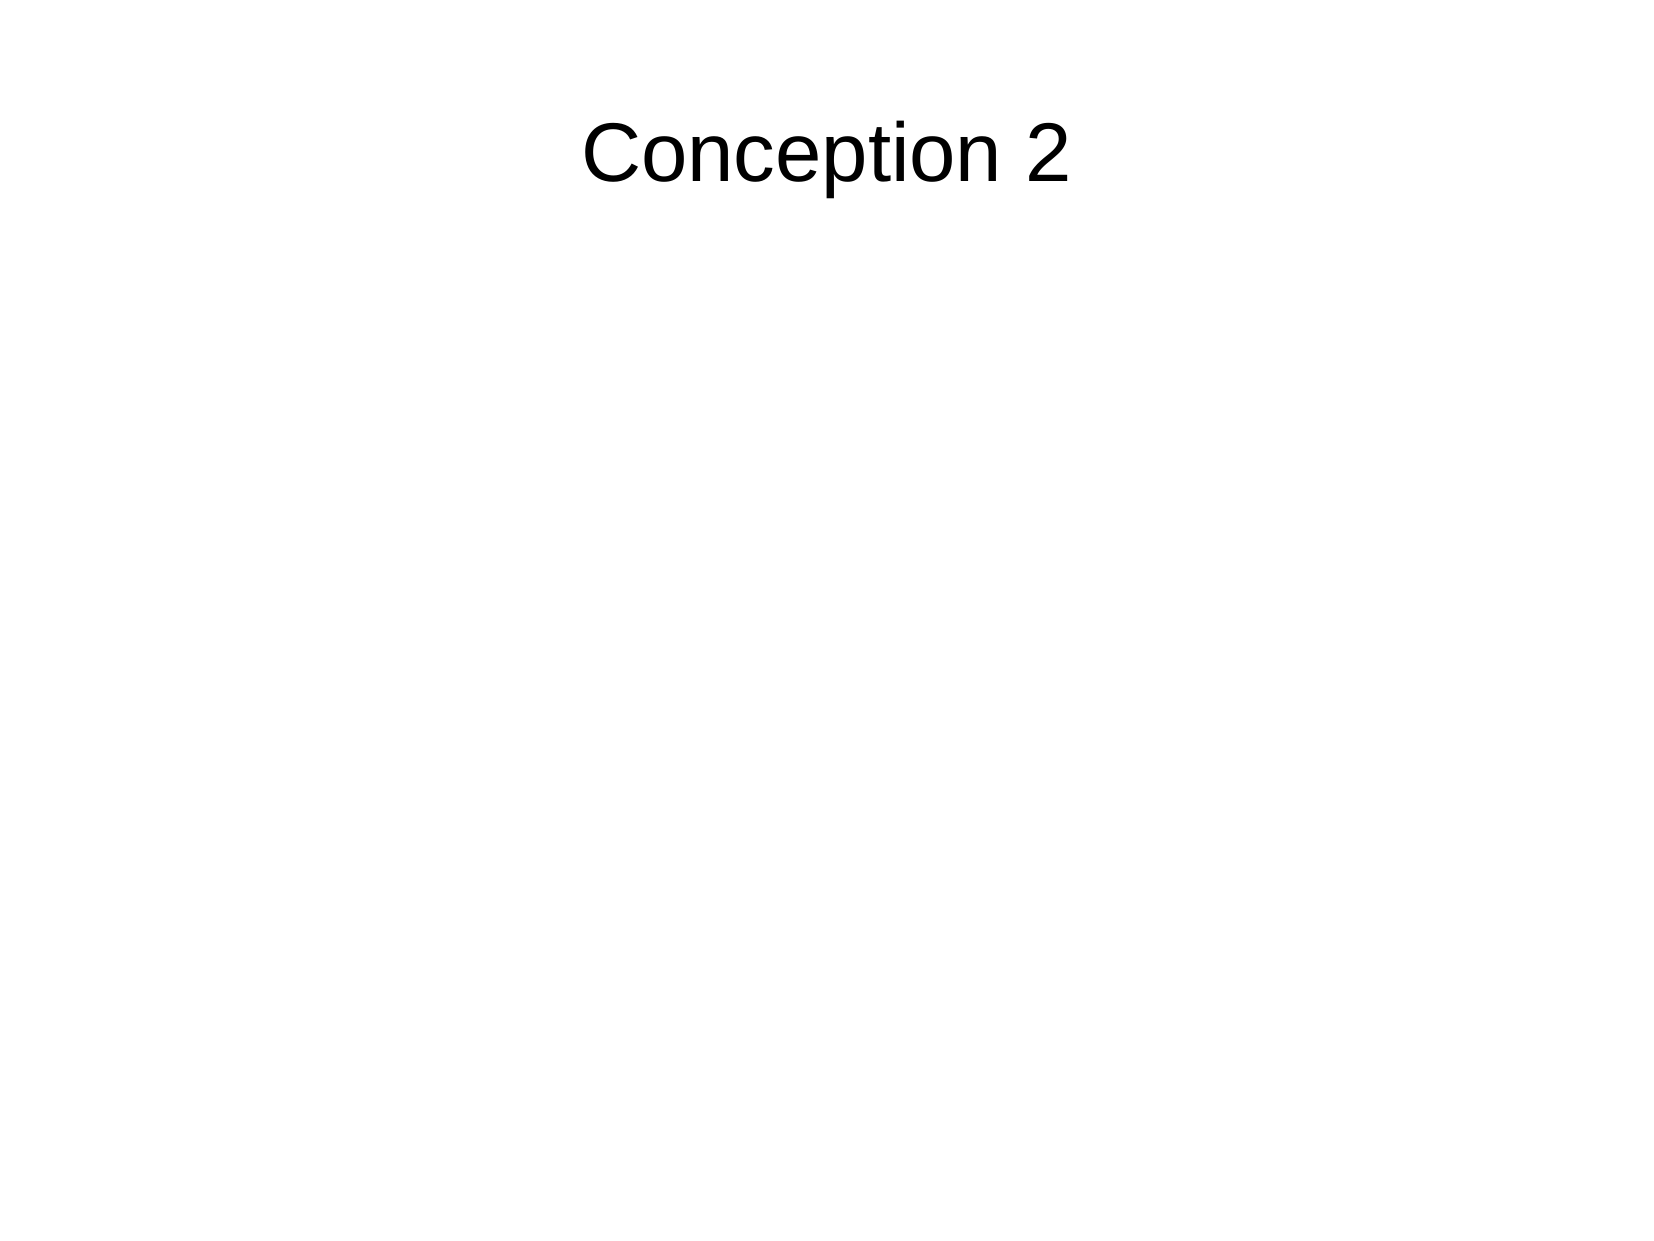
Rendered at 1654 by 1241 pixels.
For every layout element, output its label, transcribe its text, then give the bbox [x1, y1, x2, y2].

title Conception 2 [82, 49, 1571, 257]
